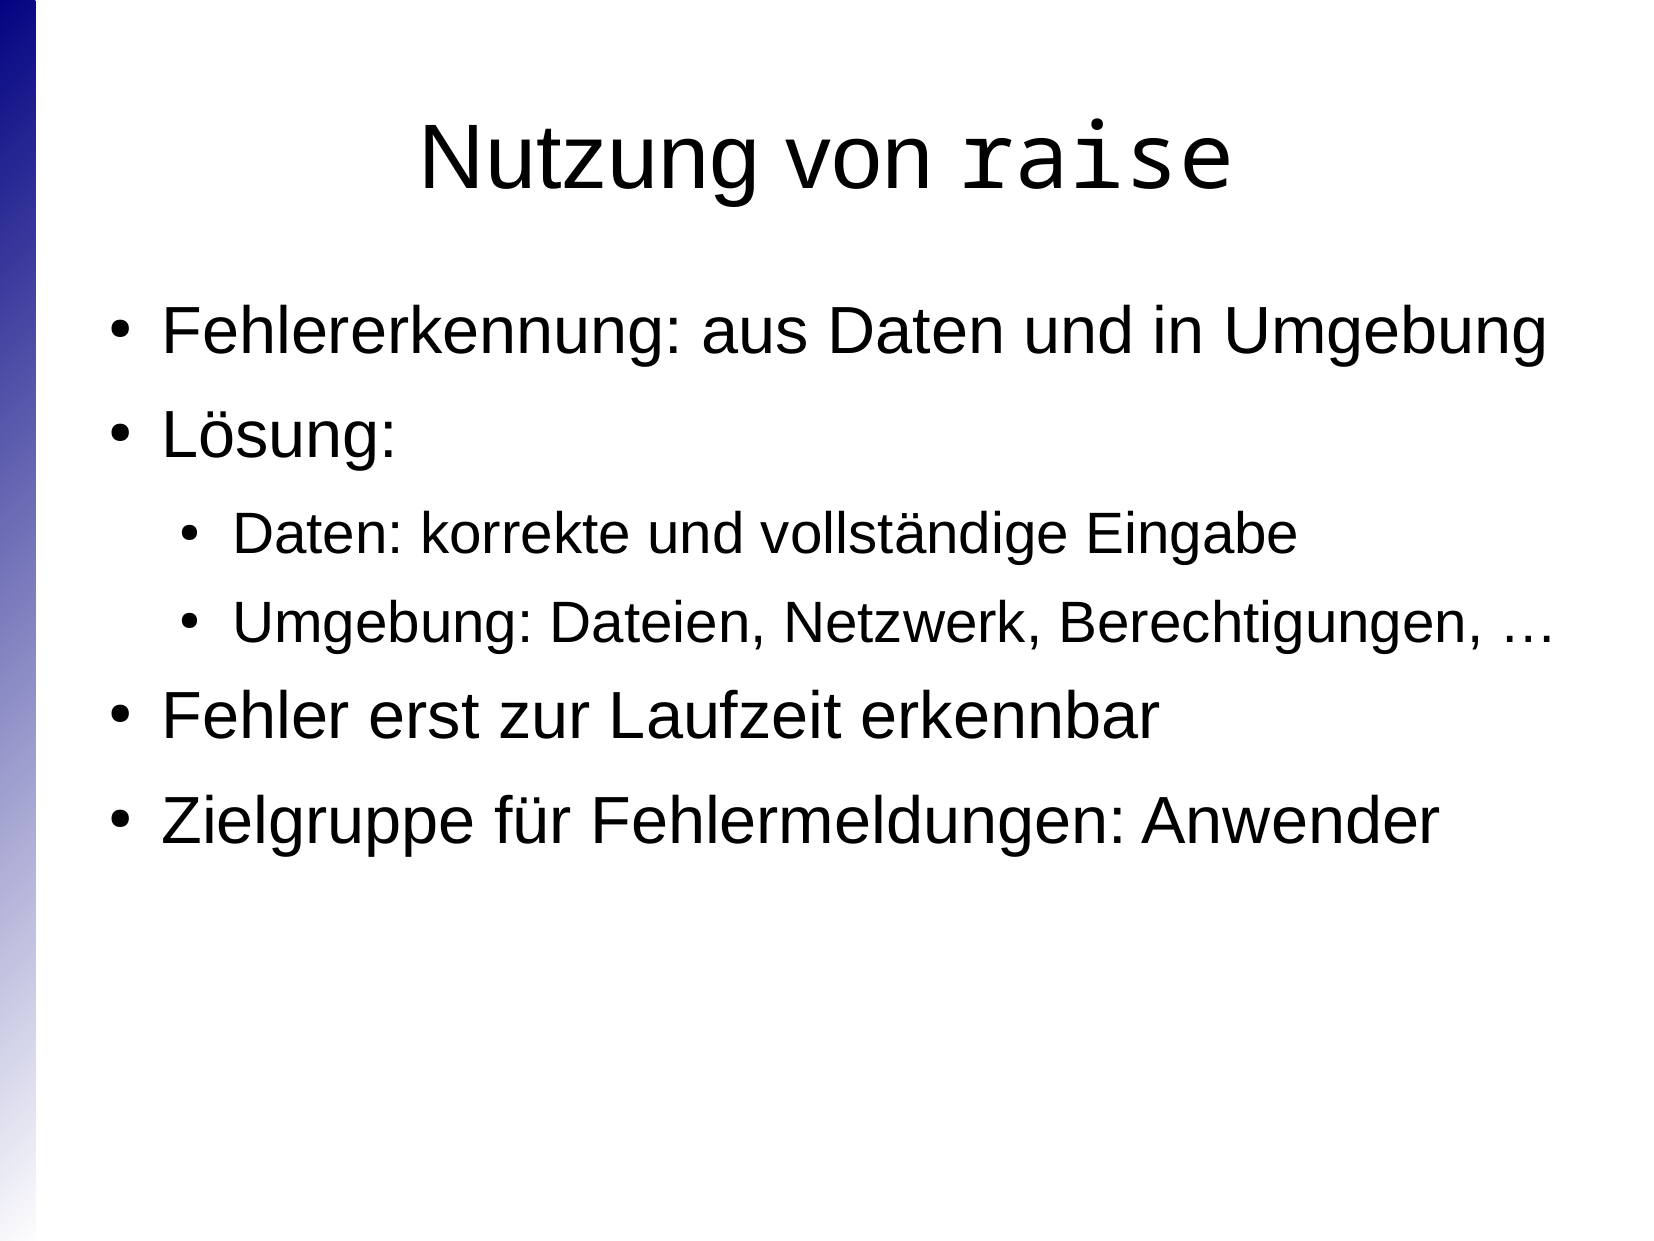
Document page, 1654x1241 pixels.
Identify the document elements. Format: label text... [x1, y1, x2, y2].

list Fehlererkennung: aus Daten und in Umgebung Lösung: Daten: korrekte und vollständige Eingabe Umgebung: Dateien, Netzwerk, Berechtigungen, … Fehler erst zur Laufzeit erkennbar Zielgruppe für Fehlermeldungen: Anwender [90, 292, 1579, 1112]
title Nutzung von raise [82, 49, 1571, 257]
